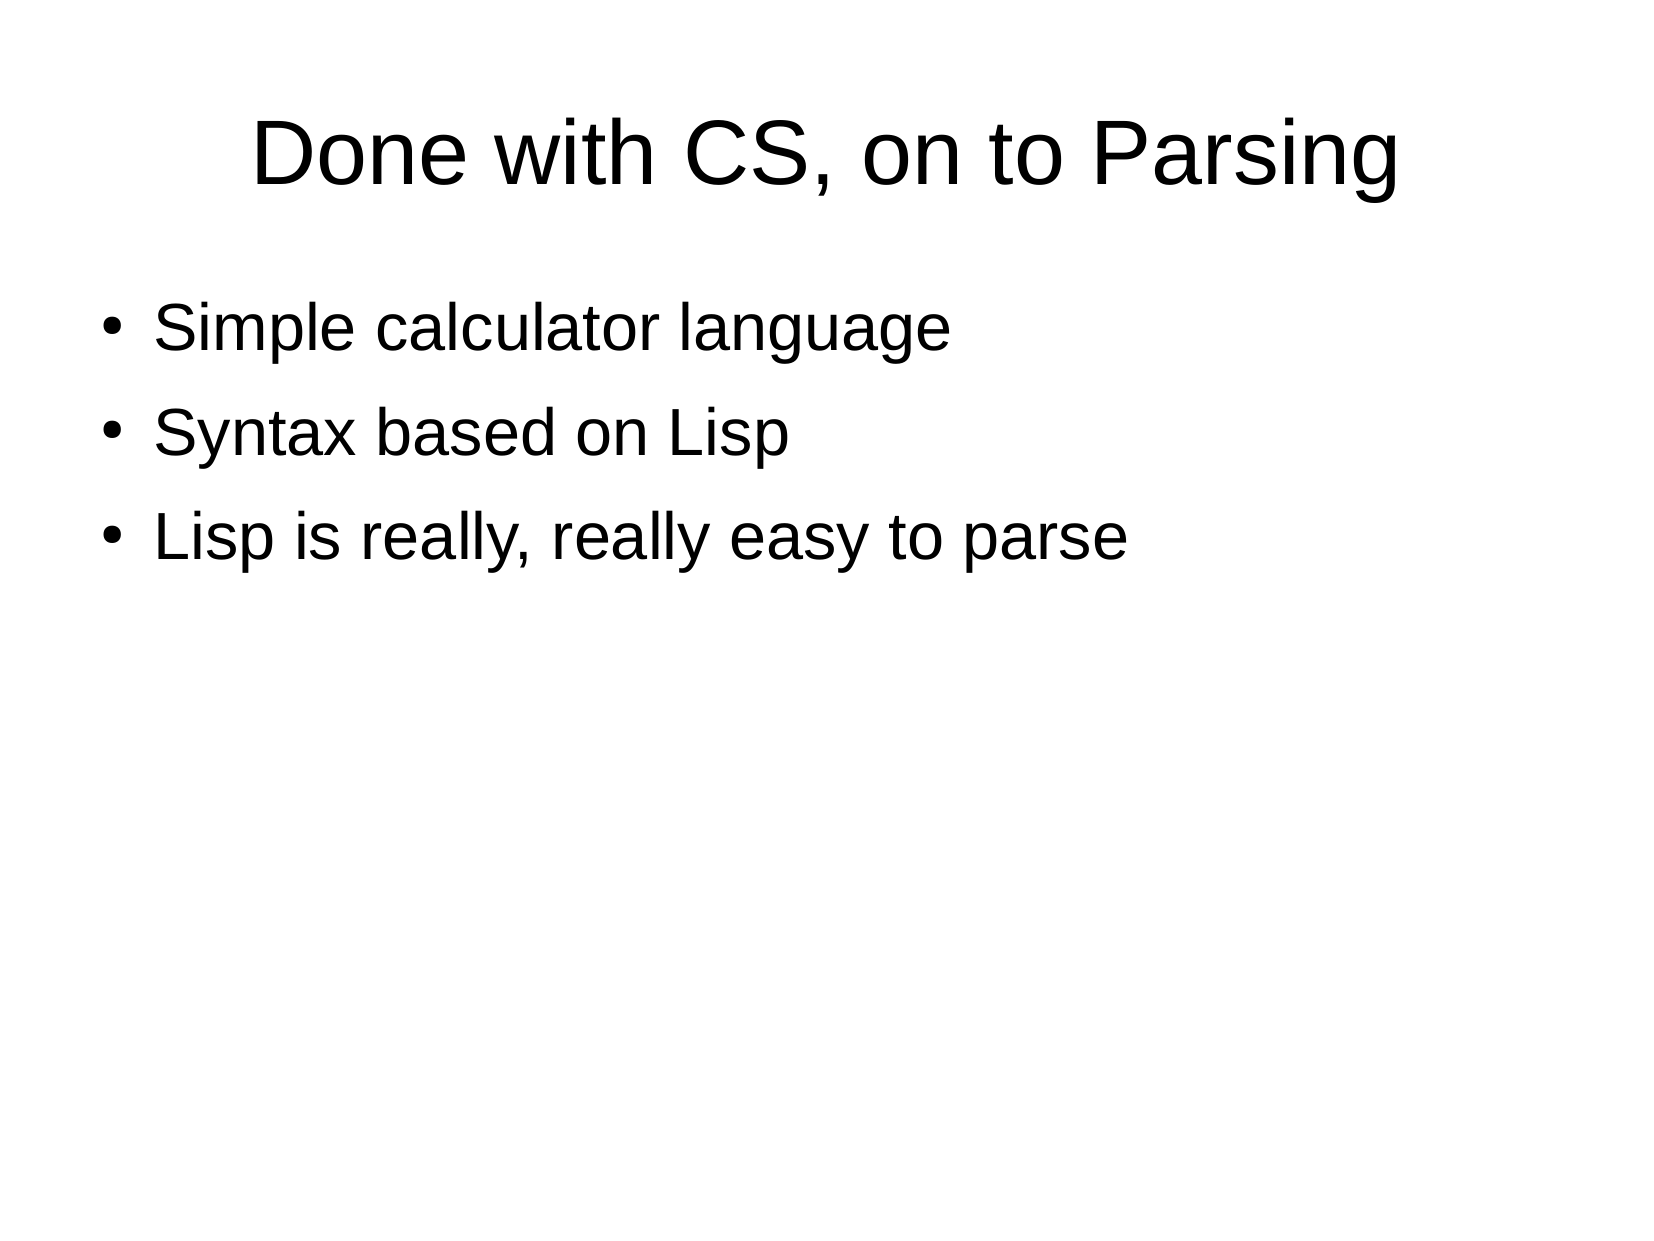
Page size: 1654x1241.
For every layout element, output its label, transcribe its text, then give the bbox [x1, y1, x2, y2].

title Done with CS, on to Parsing [82, 49, 1571, 257]
list Simple calculator language Syntax based on Lisp Lisp is really, really easy to parse [82, 290, 1538, 1010]
